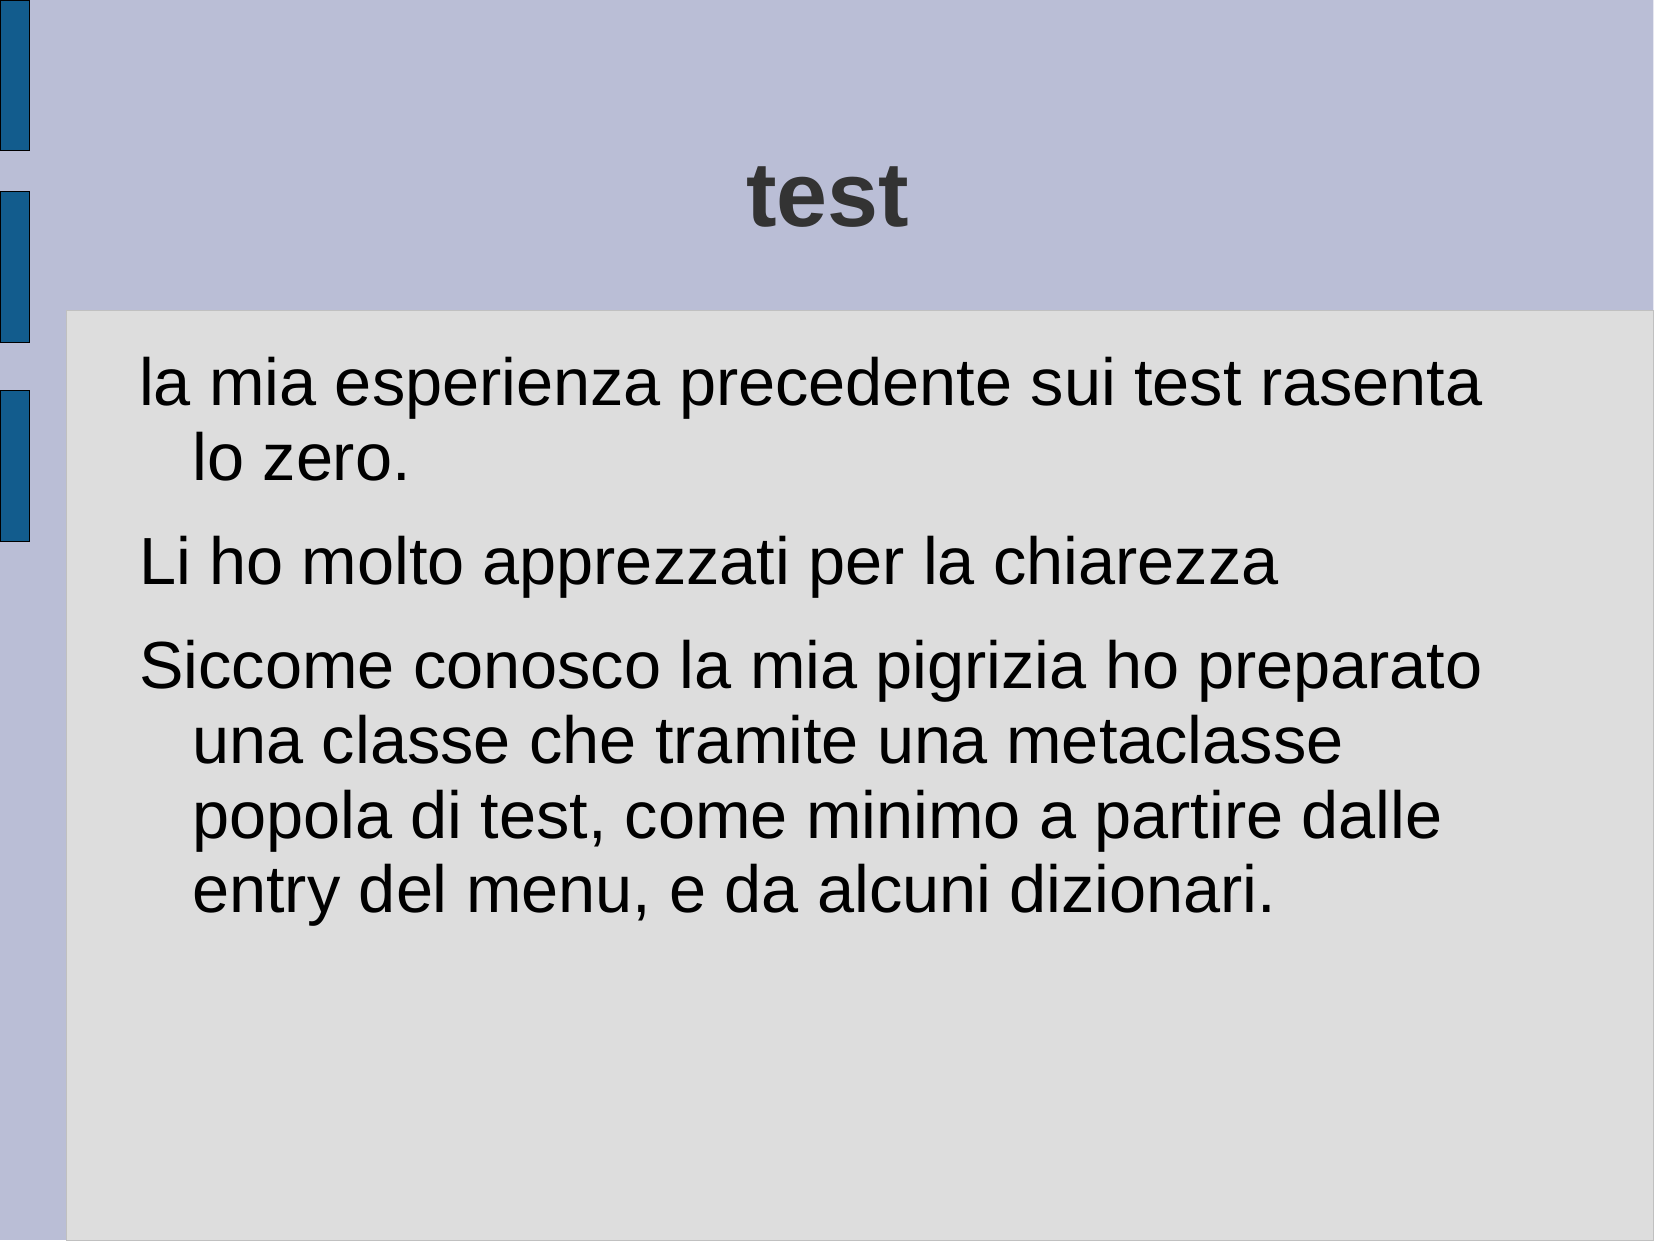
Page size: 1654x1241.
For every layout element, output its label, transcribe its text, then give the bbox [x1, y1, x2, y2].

list la mia esperienza precedente sui test rasenta lo zero. Li ho molto apprezzati per la chiarezza Siccome conosco la mia pigrizia ho preparato una classe che tramite una metaclasse popola di test, come minimo a partire dalle entry del menu, e da alcuni dizionari. [121, 344, 1534, 1127]
title test [121, 91, 1534, 299]
